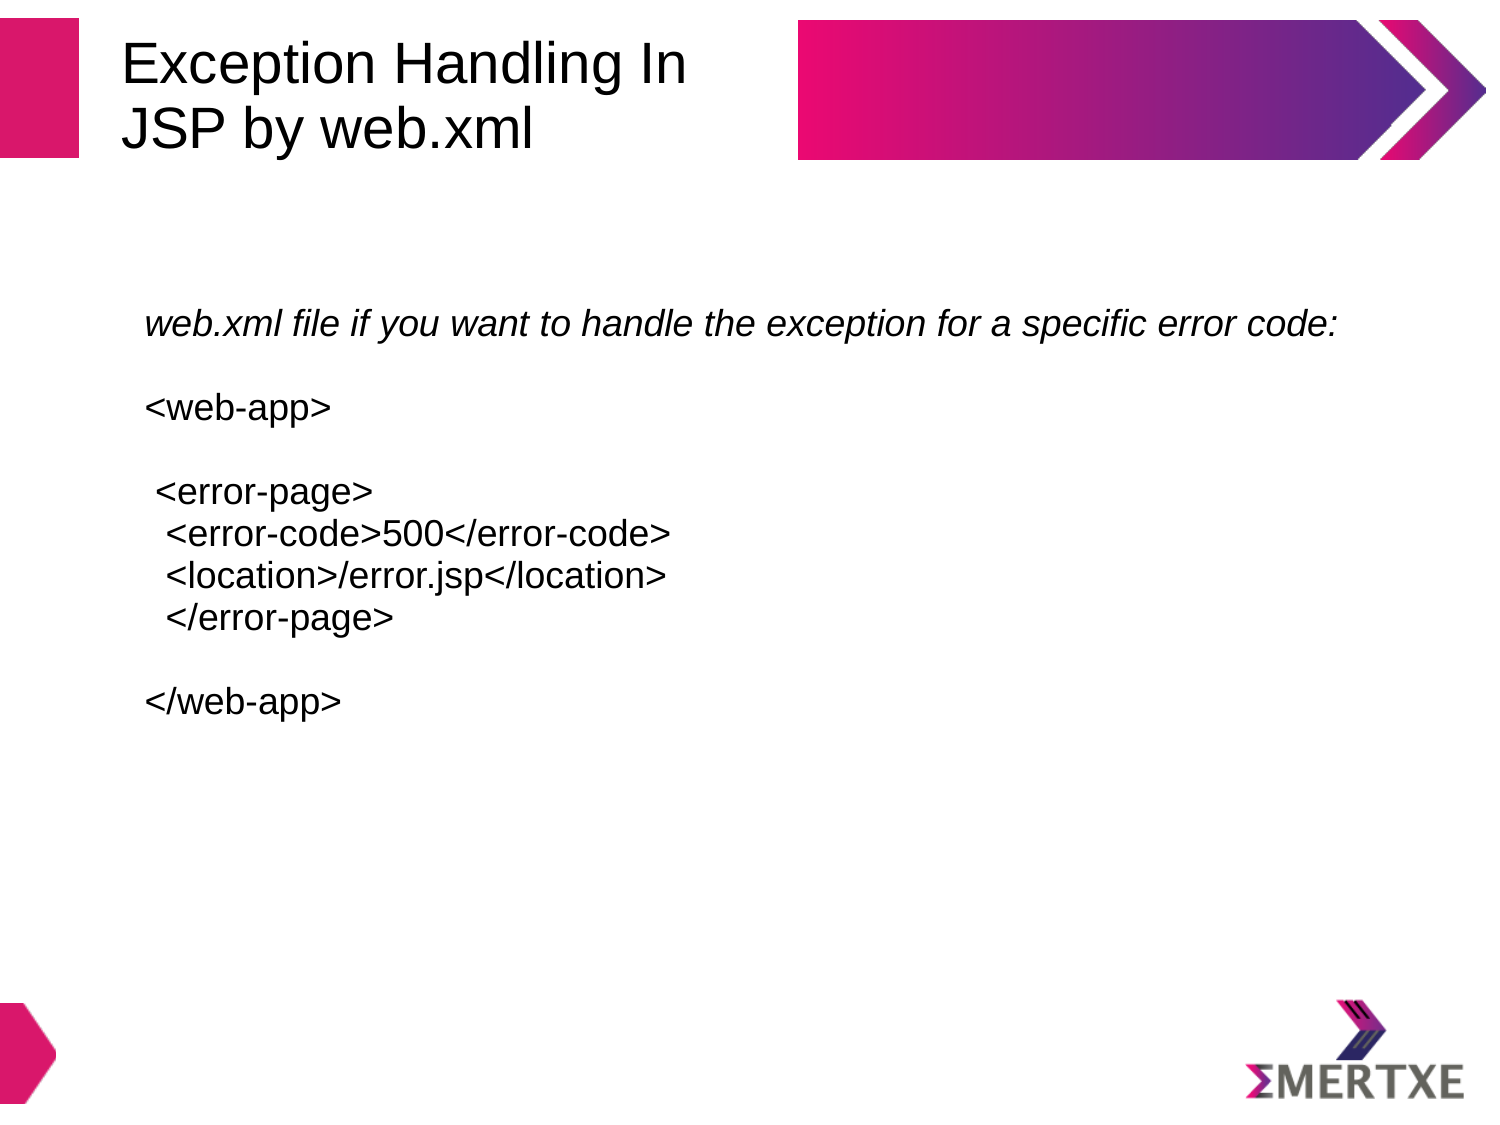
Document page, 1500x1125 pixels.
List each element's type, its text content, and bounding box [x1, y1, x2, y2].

picture [1245, 996, 1465, 1099]
text_box web.xml file if you want to handle the exception for a specific error code: <web-app> <error-page> <error-code>500</error-code> <location>/error.jsp</location> </error-page> </web-app> [129, 295, 1371, 730]
picture [798, 20, 1486, 160]
text_box Exception Handling In JSP by web.xml [106, 23, 721, 169]
